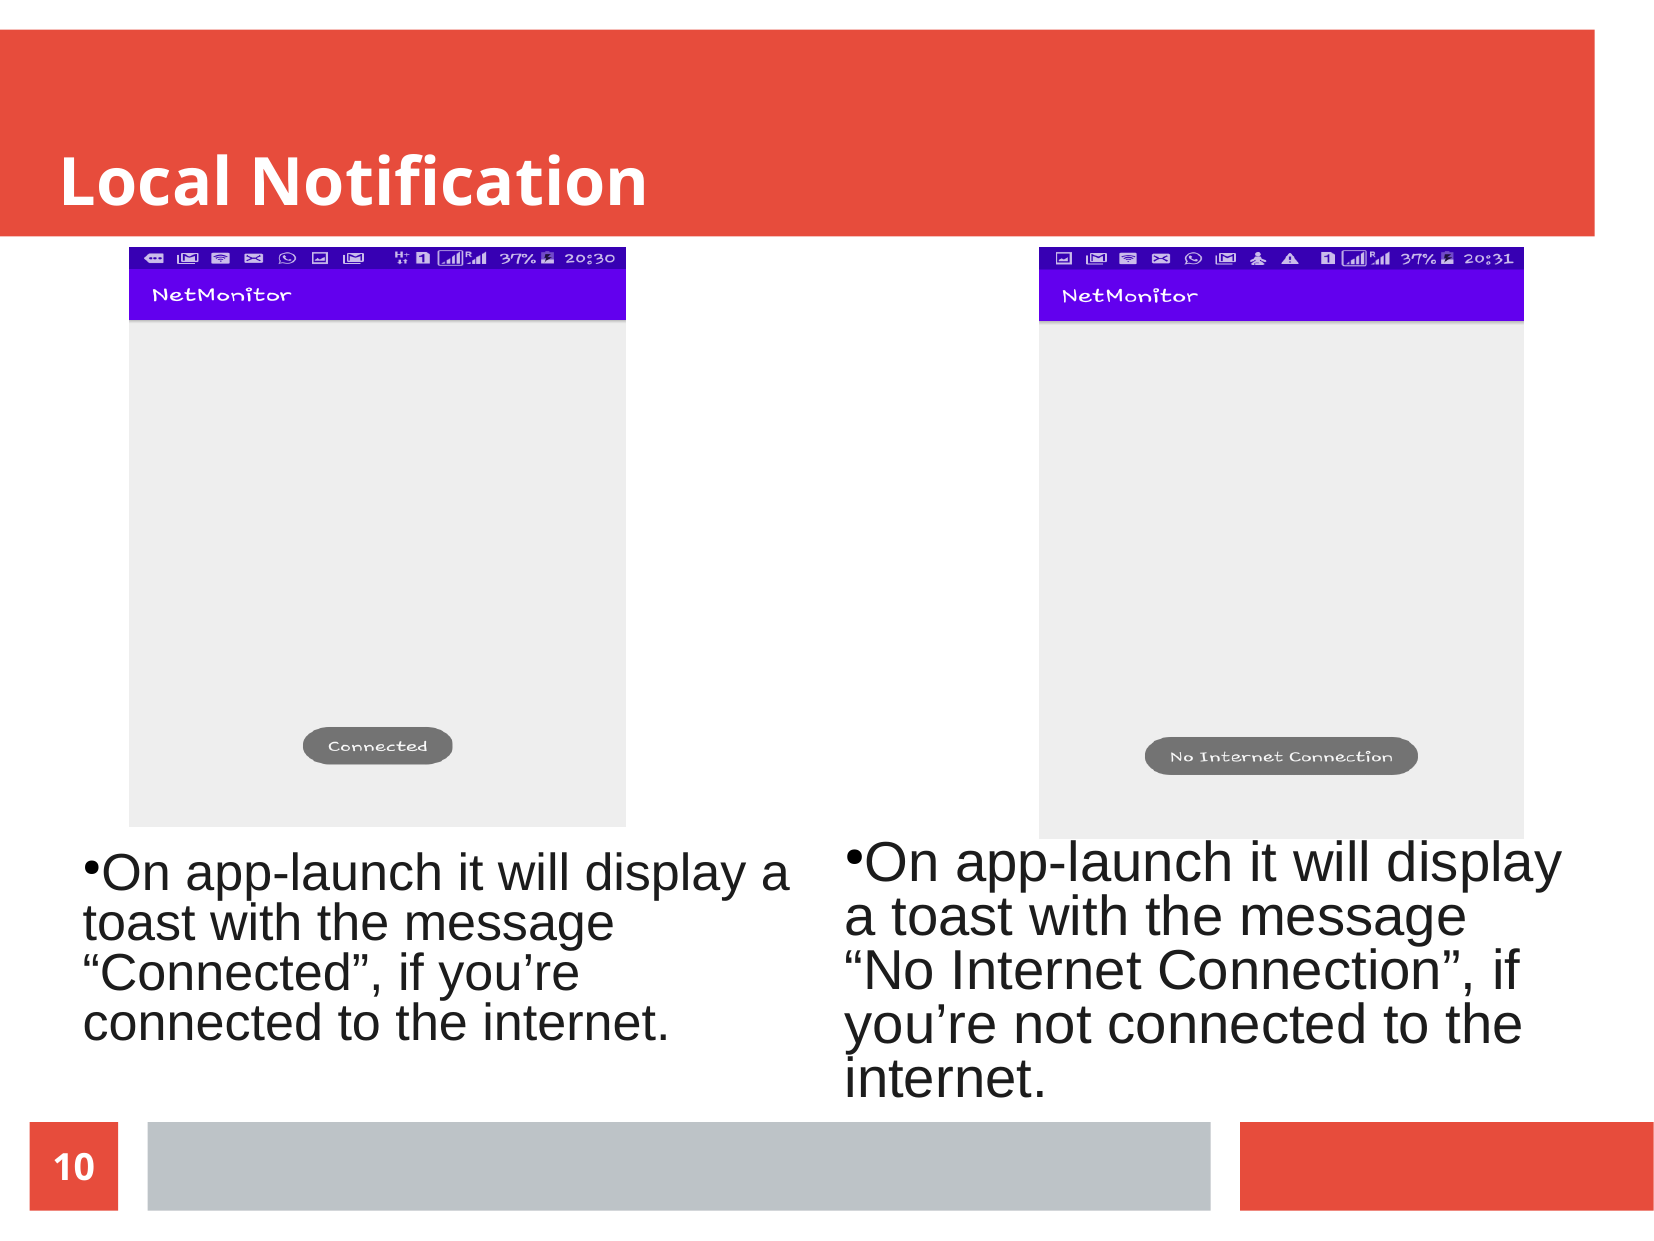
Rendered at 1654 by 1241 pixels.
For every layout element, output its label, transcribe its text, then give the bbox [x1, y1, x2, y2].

list On app-launch it will display a toast with the message “Connected”, if you’re connected to the internet. [82, 850, 809, 1063]
text_box [29, 1122, 119, 1211]
picture [1039, 248, 1524, 838]
picture [129, 248, 626, 827]
title Local Notification [59, 11, 1548, 219]
list On app-launch it will display a toast with the message “No Internet Connection”, if you’re not connected to the internet. [844, 838, 1571, 1123]
